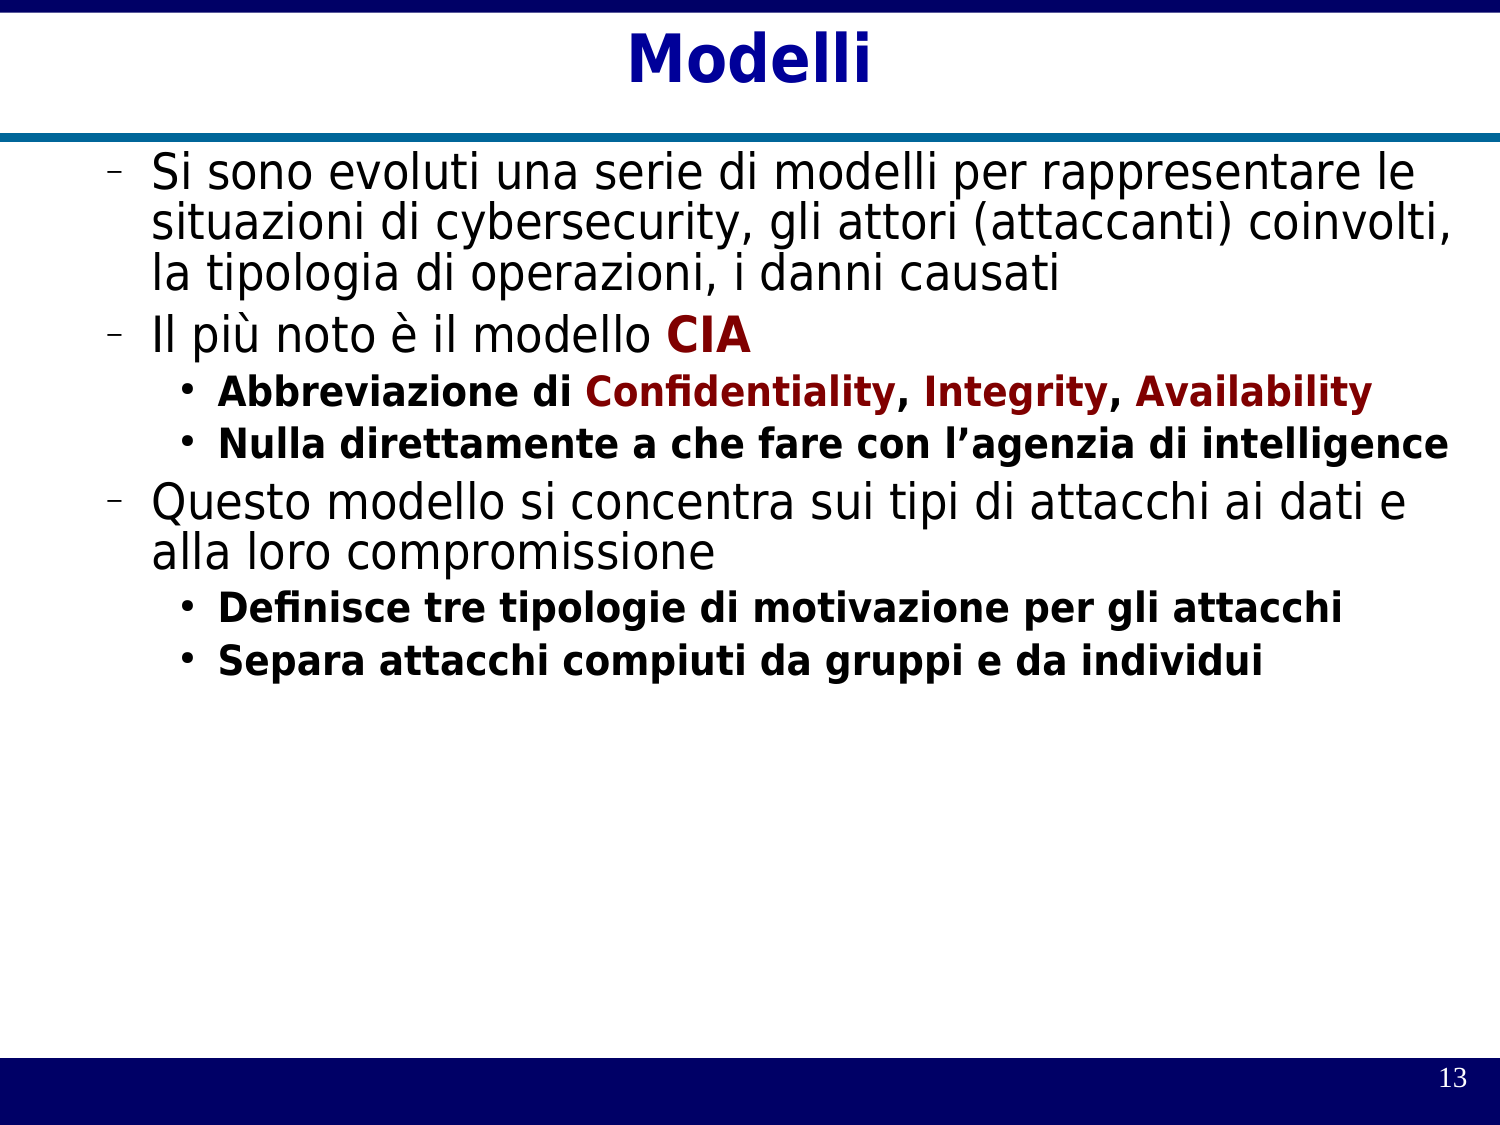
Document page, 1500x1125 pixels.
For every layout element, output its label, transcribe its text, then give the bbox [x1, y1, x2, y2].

list Si sono evoluti una serie di modelli per rappresentare le situazioni di cybersecurity, gli attori (attaccanti) coinvolti, la tipologia di operazioni, i danni causati Il più noto è il modello CIA Abbreviazione di Confidentiality, Integrity, Availability Nulla direttamente a che fare con l’agenzia di intelligence Questo modello si concentra sui tipi di attacchi ai dati e alla loro compromissione Definisce tre tipologie di motivazione per gli attacchi Separa attacchi compiuti da gruppi e da individui [30, 149, 1471, 1021]
title Modelli [30, 0, 1471, 126]
